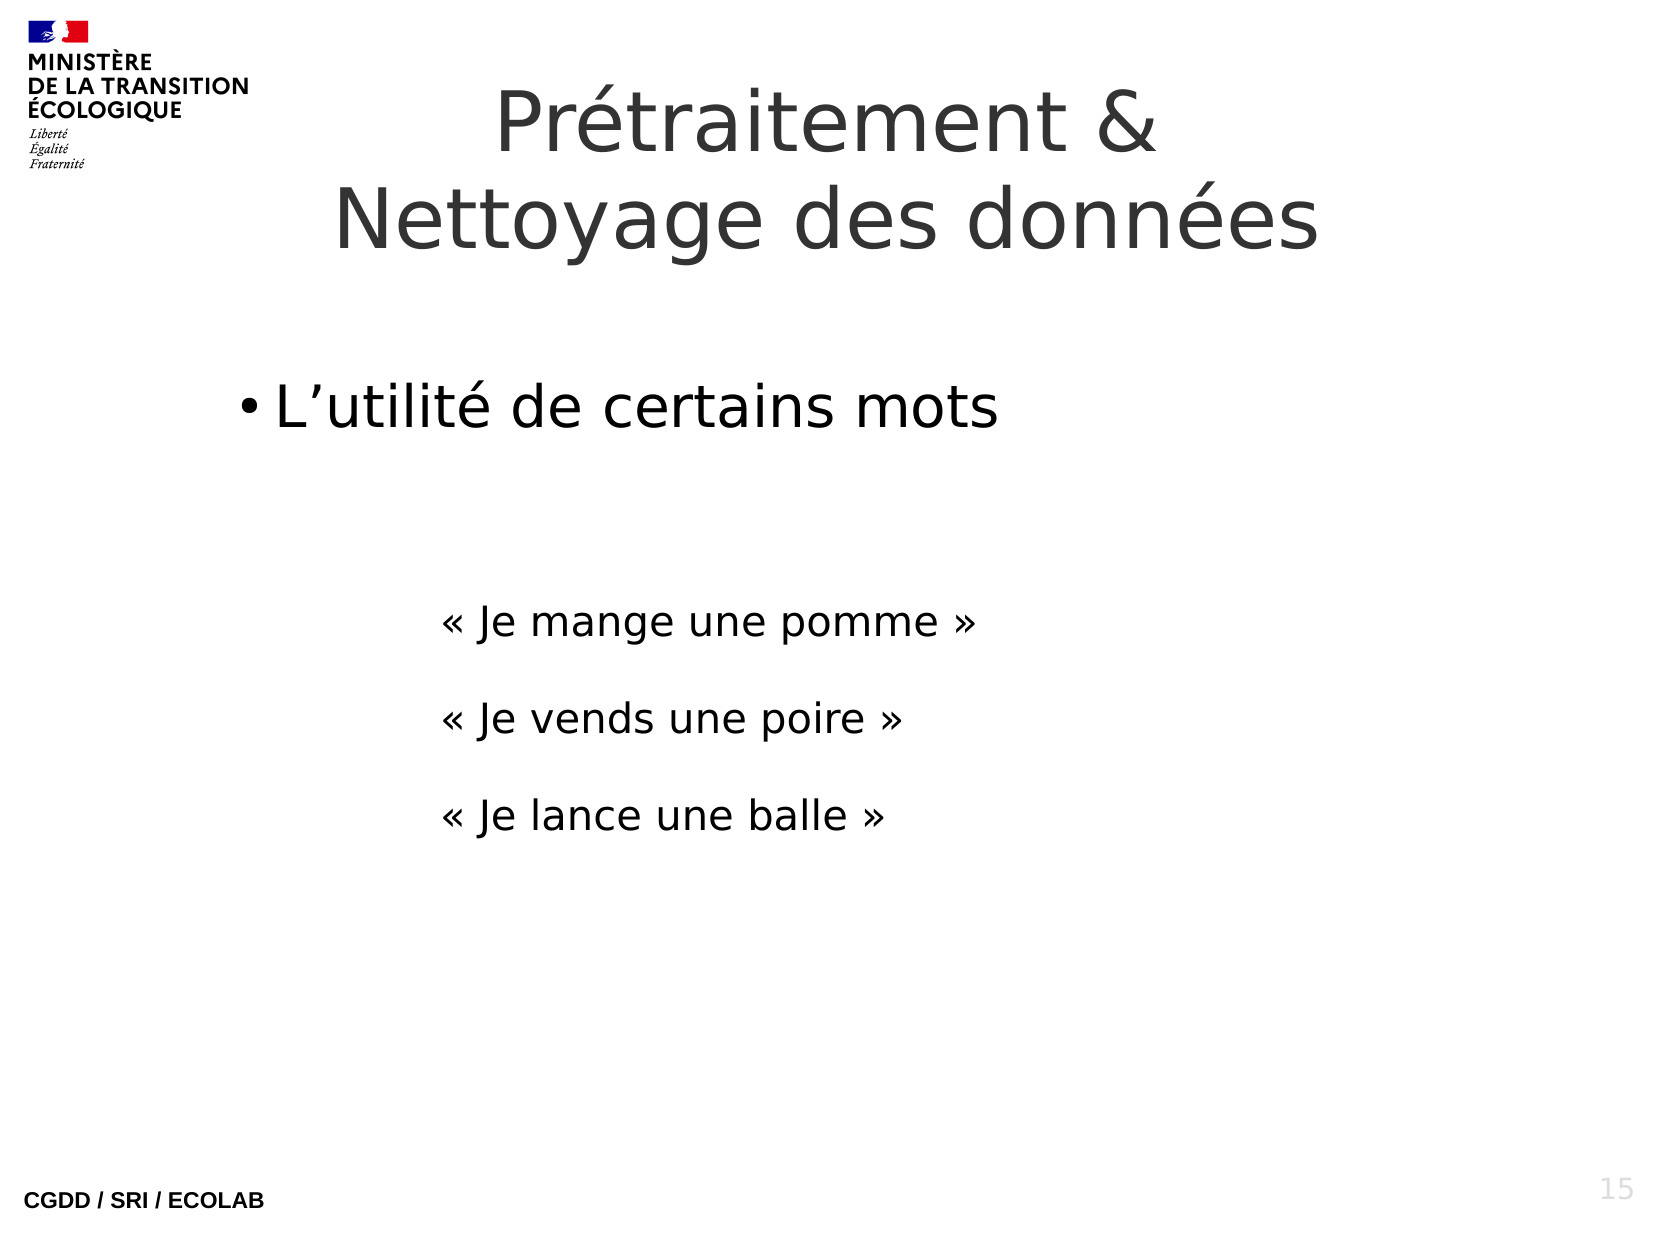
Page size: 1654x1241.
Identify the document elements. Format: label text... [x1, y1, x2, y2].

text_box L’utilité de certains mots [224, 366, 1371, 449]
picture [7, 0, 272, 190]
title Prétraitement & Nettoyage des données [114, 73, 1539, 271]
text_box « Je mange une pomme » « Je vends une poire » « Je lance une balle » [425, 590, 1075, 848]
